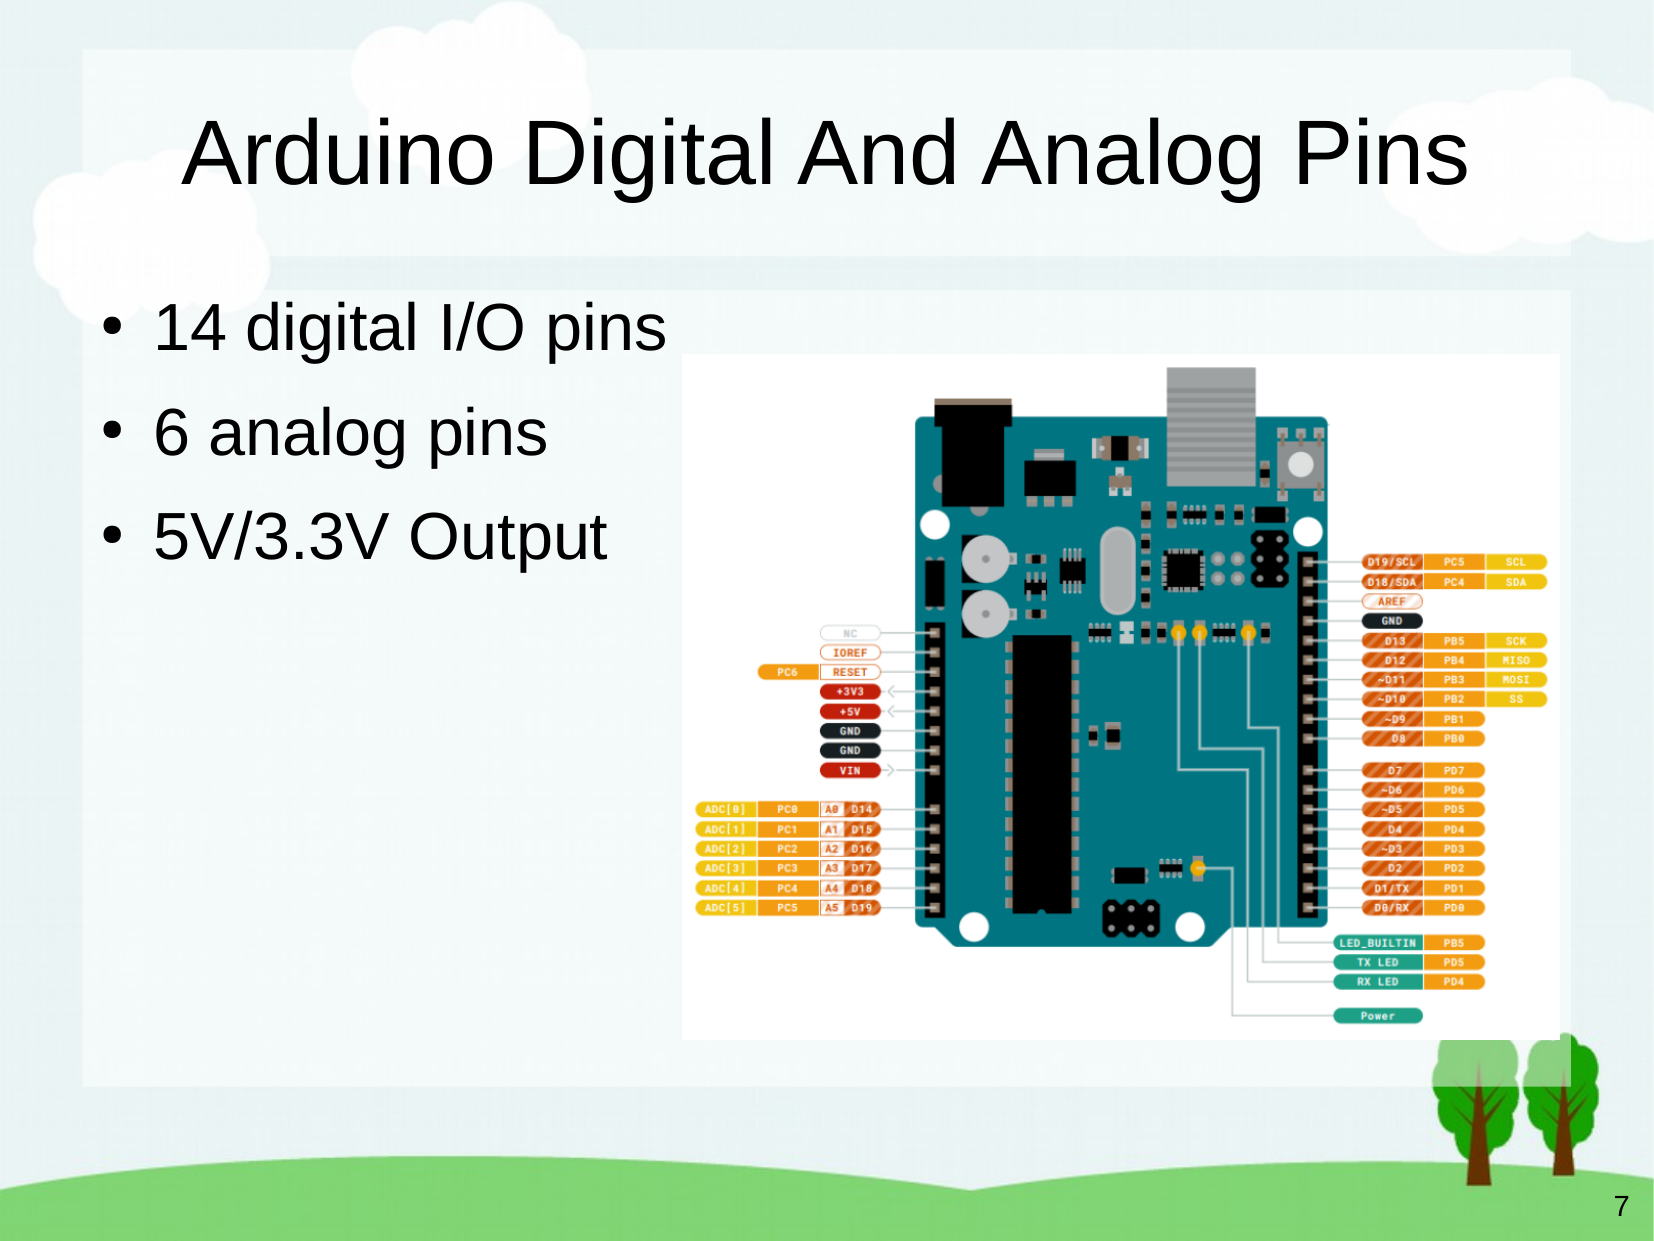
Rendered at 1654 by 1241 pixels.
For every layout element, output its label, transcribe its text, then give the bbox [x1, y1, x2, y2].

list 14 digital I/O pins 6 analog pins 5V/3.3V Output [82, 290, 1571, 1087]
title Arduino Digital And Analog Pins [82, 49, 1571, 257]
picture [0, 0, 1654, 1241]
